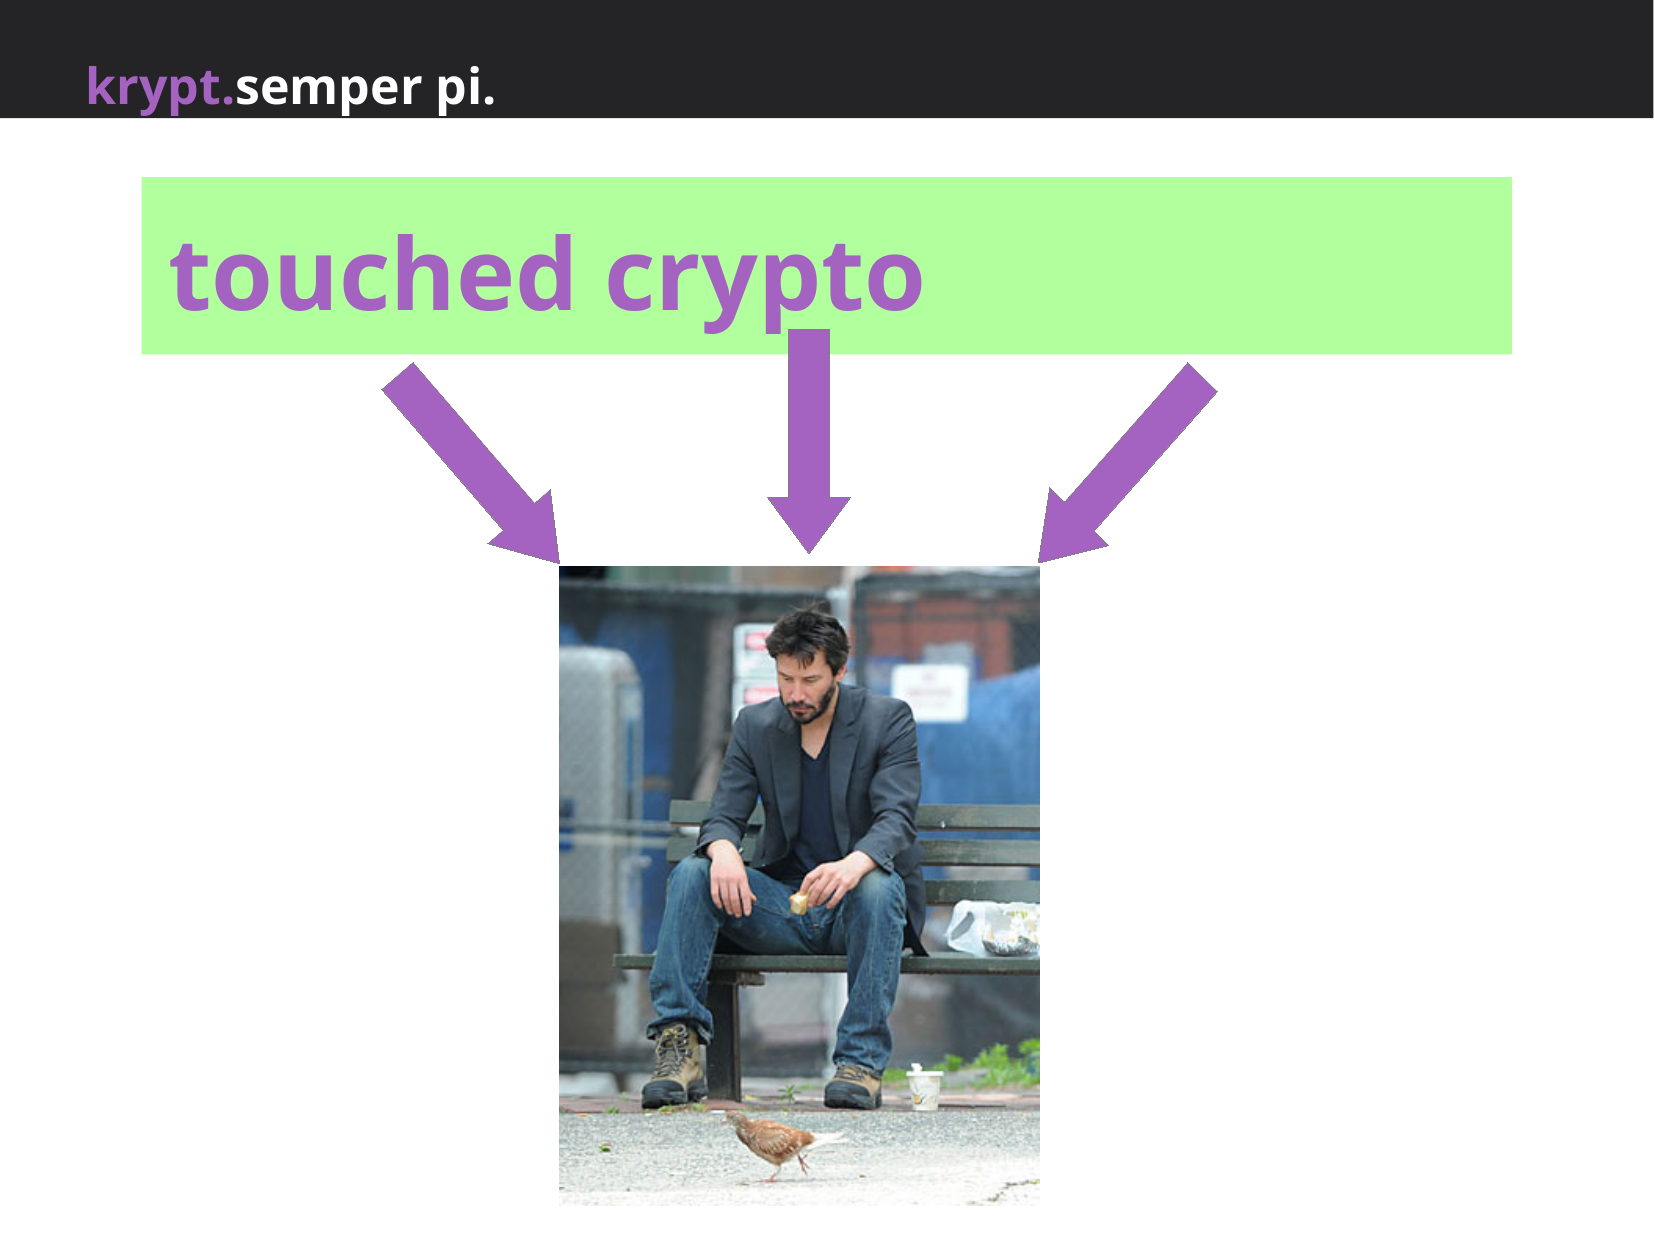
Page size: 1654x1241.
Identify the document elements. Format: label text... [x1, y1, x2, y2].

text_box [141, 177, 1512, 1087]
text_box krypt.semper pi. [70, 43, 544, 119]
picture [559, 1087, 1040, 1206]
text_box touched crypto [153, 195, 981, 331]
text_box [0, 0, 1654, 119]
